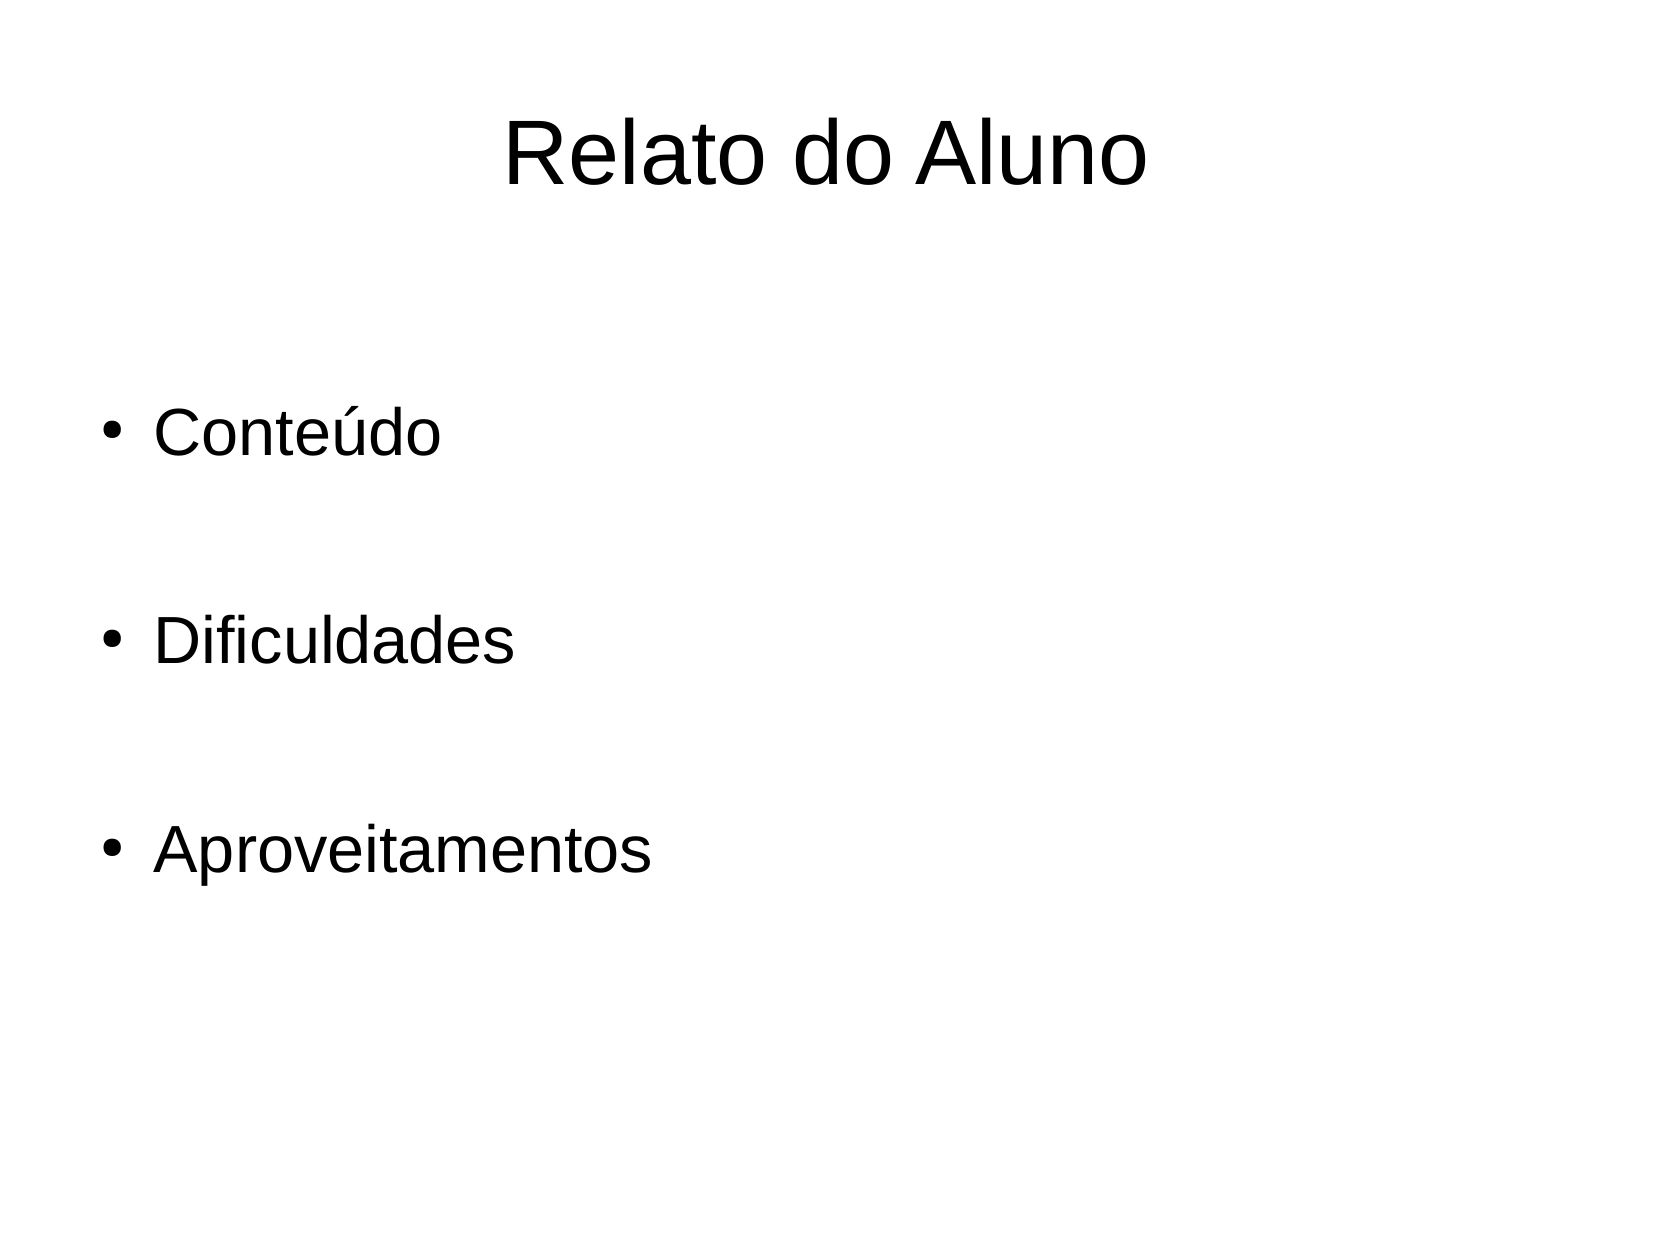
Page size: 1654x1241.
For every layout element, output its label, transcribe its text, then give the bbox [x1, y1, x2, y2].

title Relato do Aluno [82, 49, 1571, 257]
list Conteúdo Dificuldades Aproveitamentos [82, 290, 1571, 1010]
